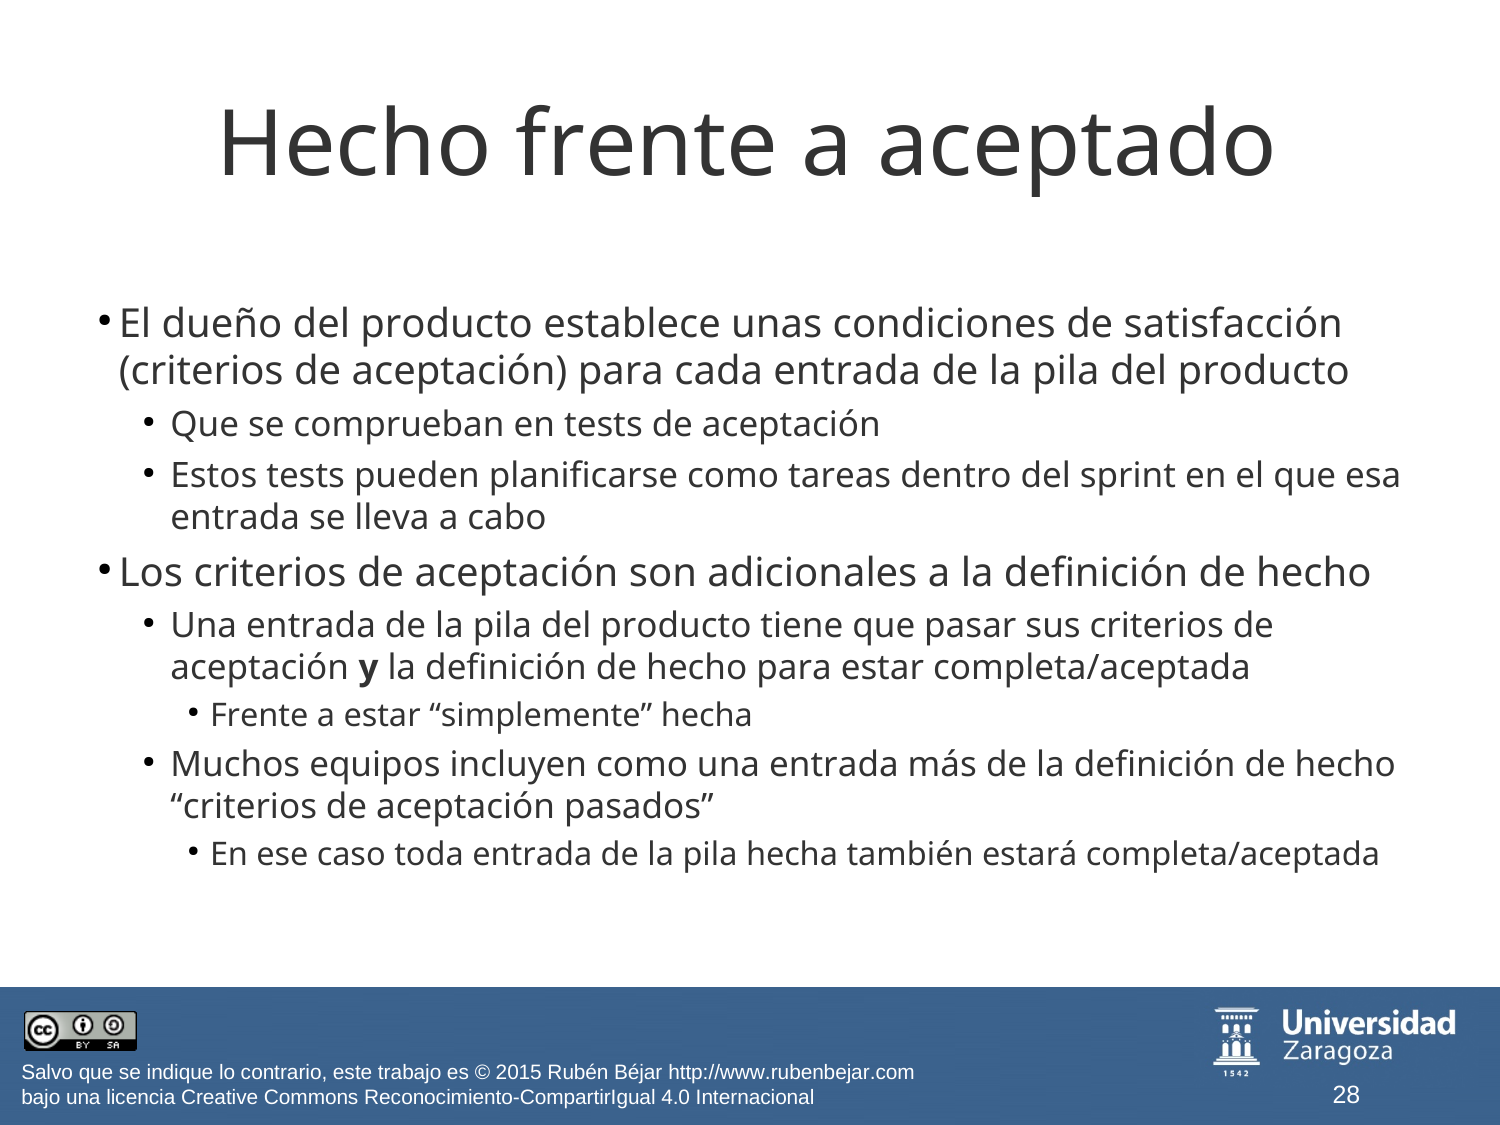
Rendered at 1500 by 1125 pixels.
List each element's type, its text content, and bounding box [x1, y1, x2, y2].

title Hecho frente a aceptado [74, 21, 1420, 257]
list El dueño del producto establece unas condiciones de satisfacción (criterios de aceptación) para cada entrada de la pila del producto Que se comprueban en tests de aceptación Estos tests pueden planificarse como tareas dentro del sprint en el que esa entrada se lleva a cabo Los criterios de aceptación son adicionales a la definición de hecho Una entrada de la pila del producto tiene que pasar sus criterios de aceptación y la definición de hecho para estar completa/aceptada Frente a estar “simplemente” hecha Muchos equipos incluyen como una entrada más de la definición de hecho “criterios de aceptación pasados” En ese caso toda entrada de la pila hecha también estará completa/aceptada [82, 289, 1418, 963]
picture [0, 987, 1500, 1125]
